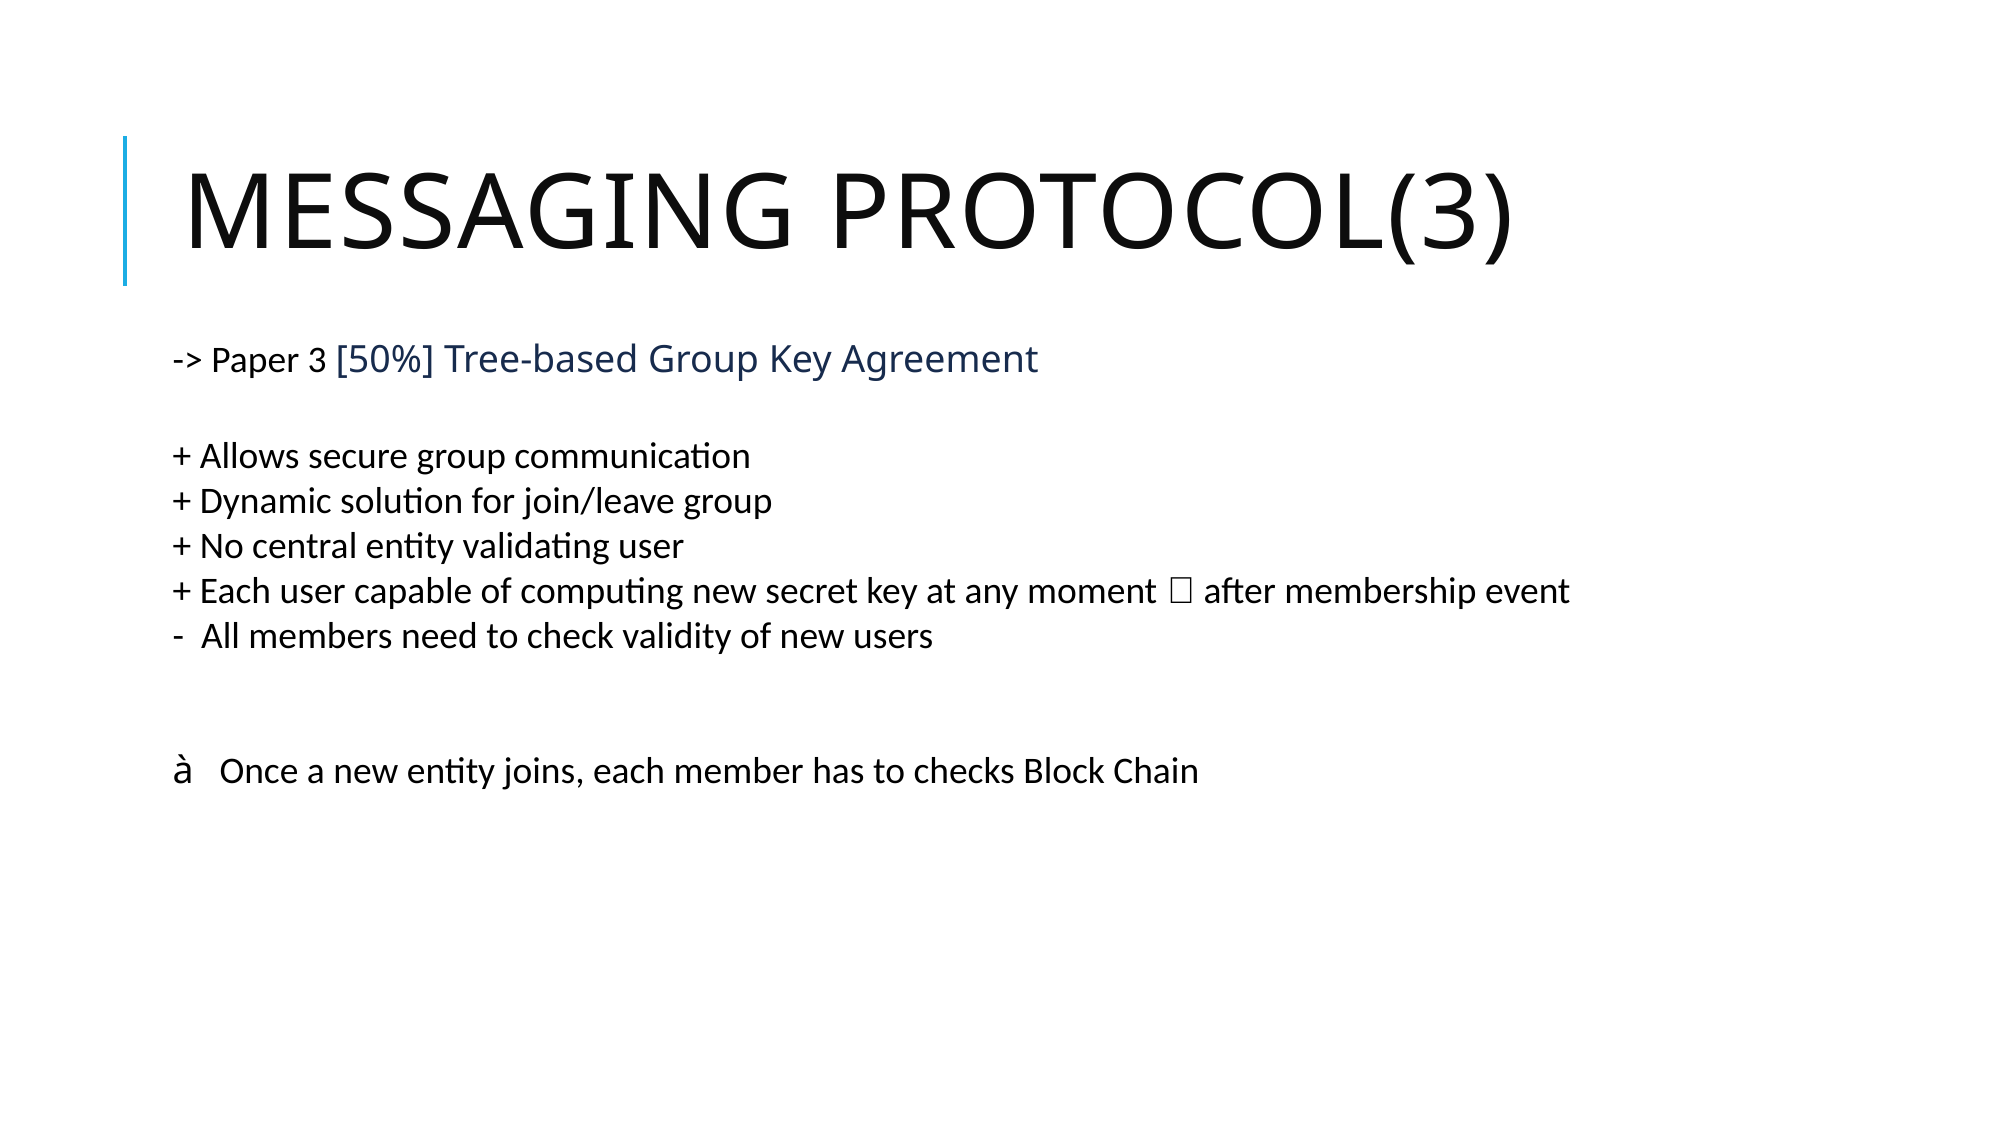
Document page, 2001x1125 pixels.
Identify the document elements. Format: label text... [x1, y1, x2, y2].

text_box -> Paper 3 [50%] Tree-based Group Key Agreement + Allows secure group communication + Dynamic solution for join/leave group + No central entity validating user + Each user capable of computing new secret key at any moment  after membership event - All members need to check validity of new users Once a new entity joins, each member has to checks Block Chain [157, 327, 1843, 798]
title Messaging protocol(3) [168, 96, 1763, 327]
